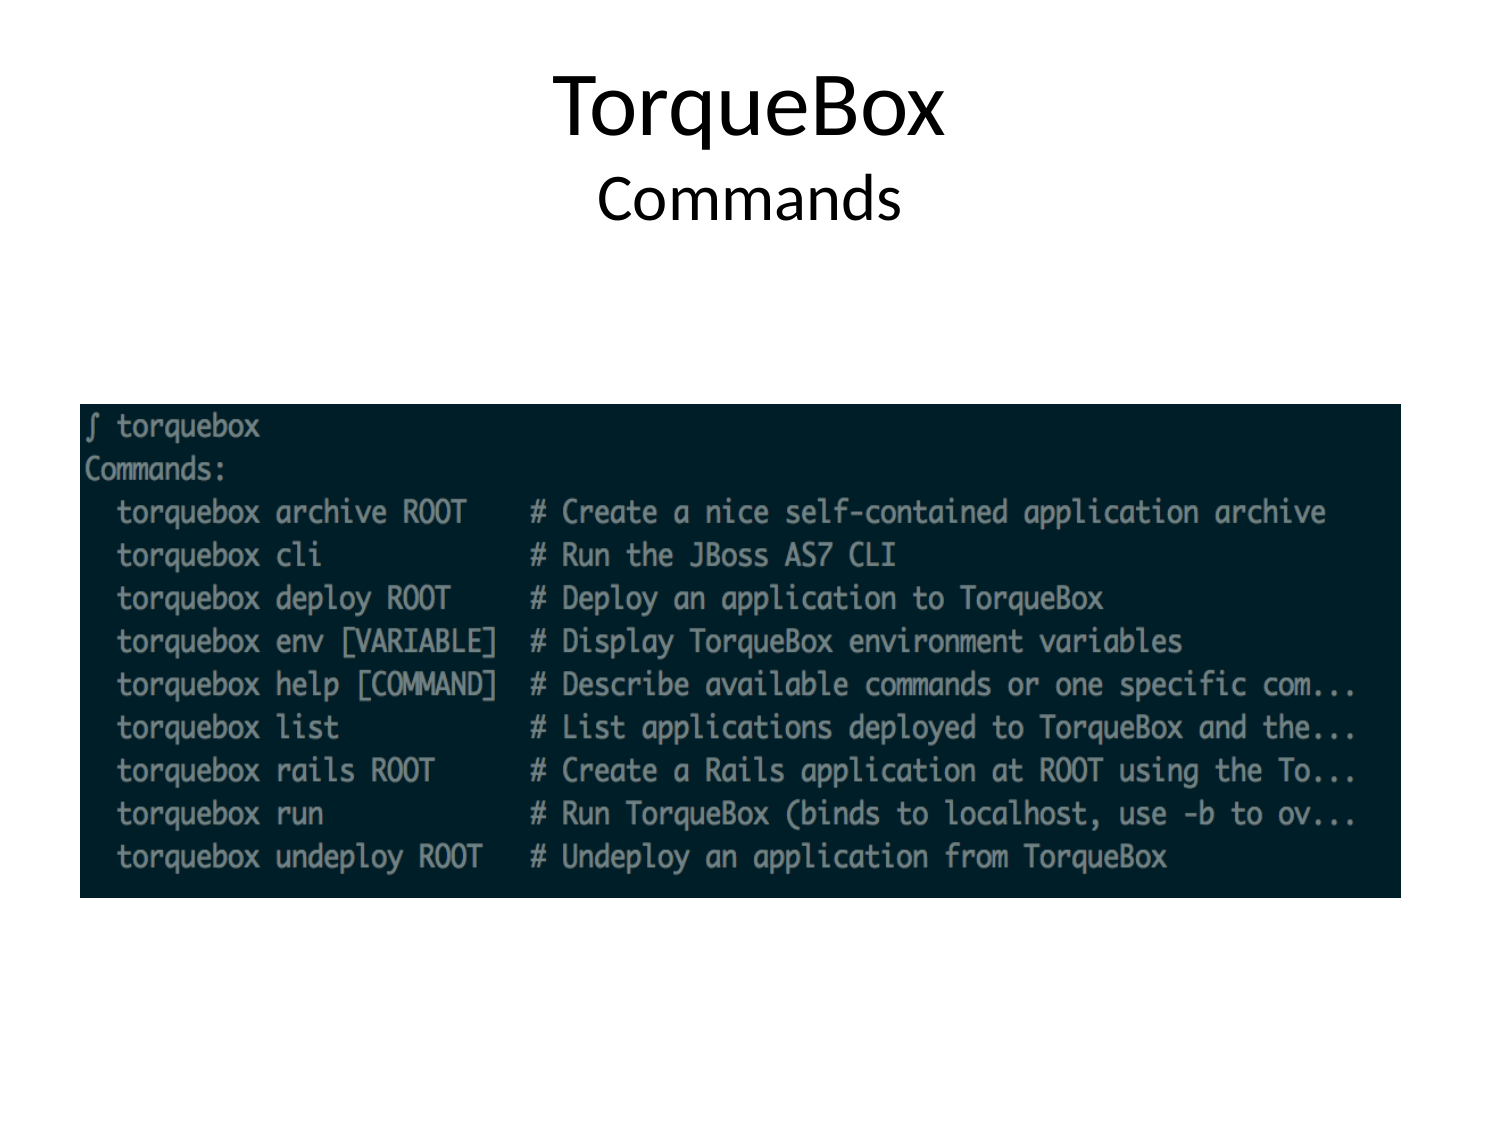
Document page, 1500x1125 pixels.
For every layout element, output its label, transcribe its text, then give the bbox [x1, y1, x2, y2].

picture [80, 404, 1401, 898]
title TorqueBox Commands [75, 45, 1425, 233]
